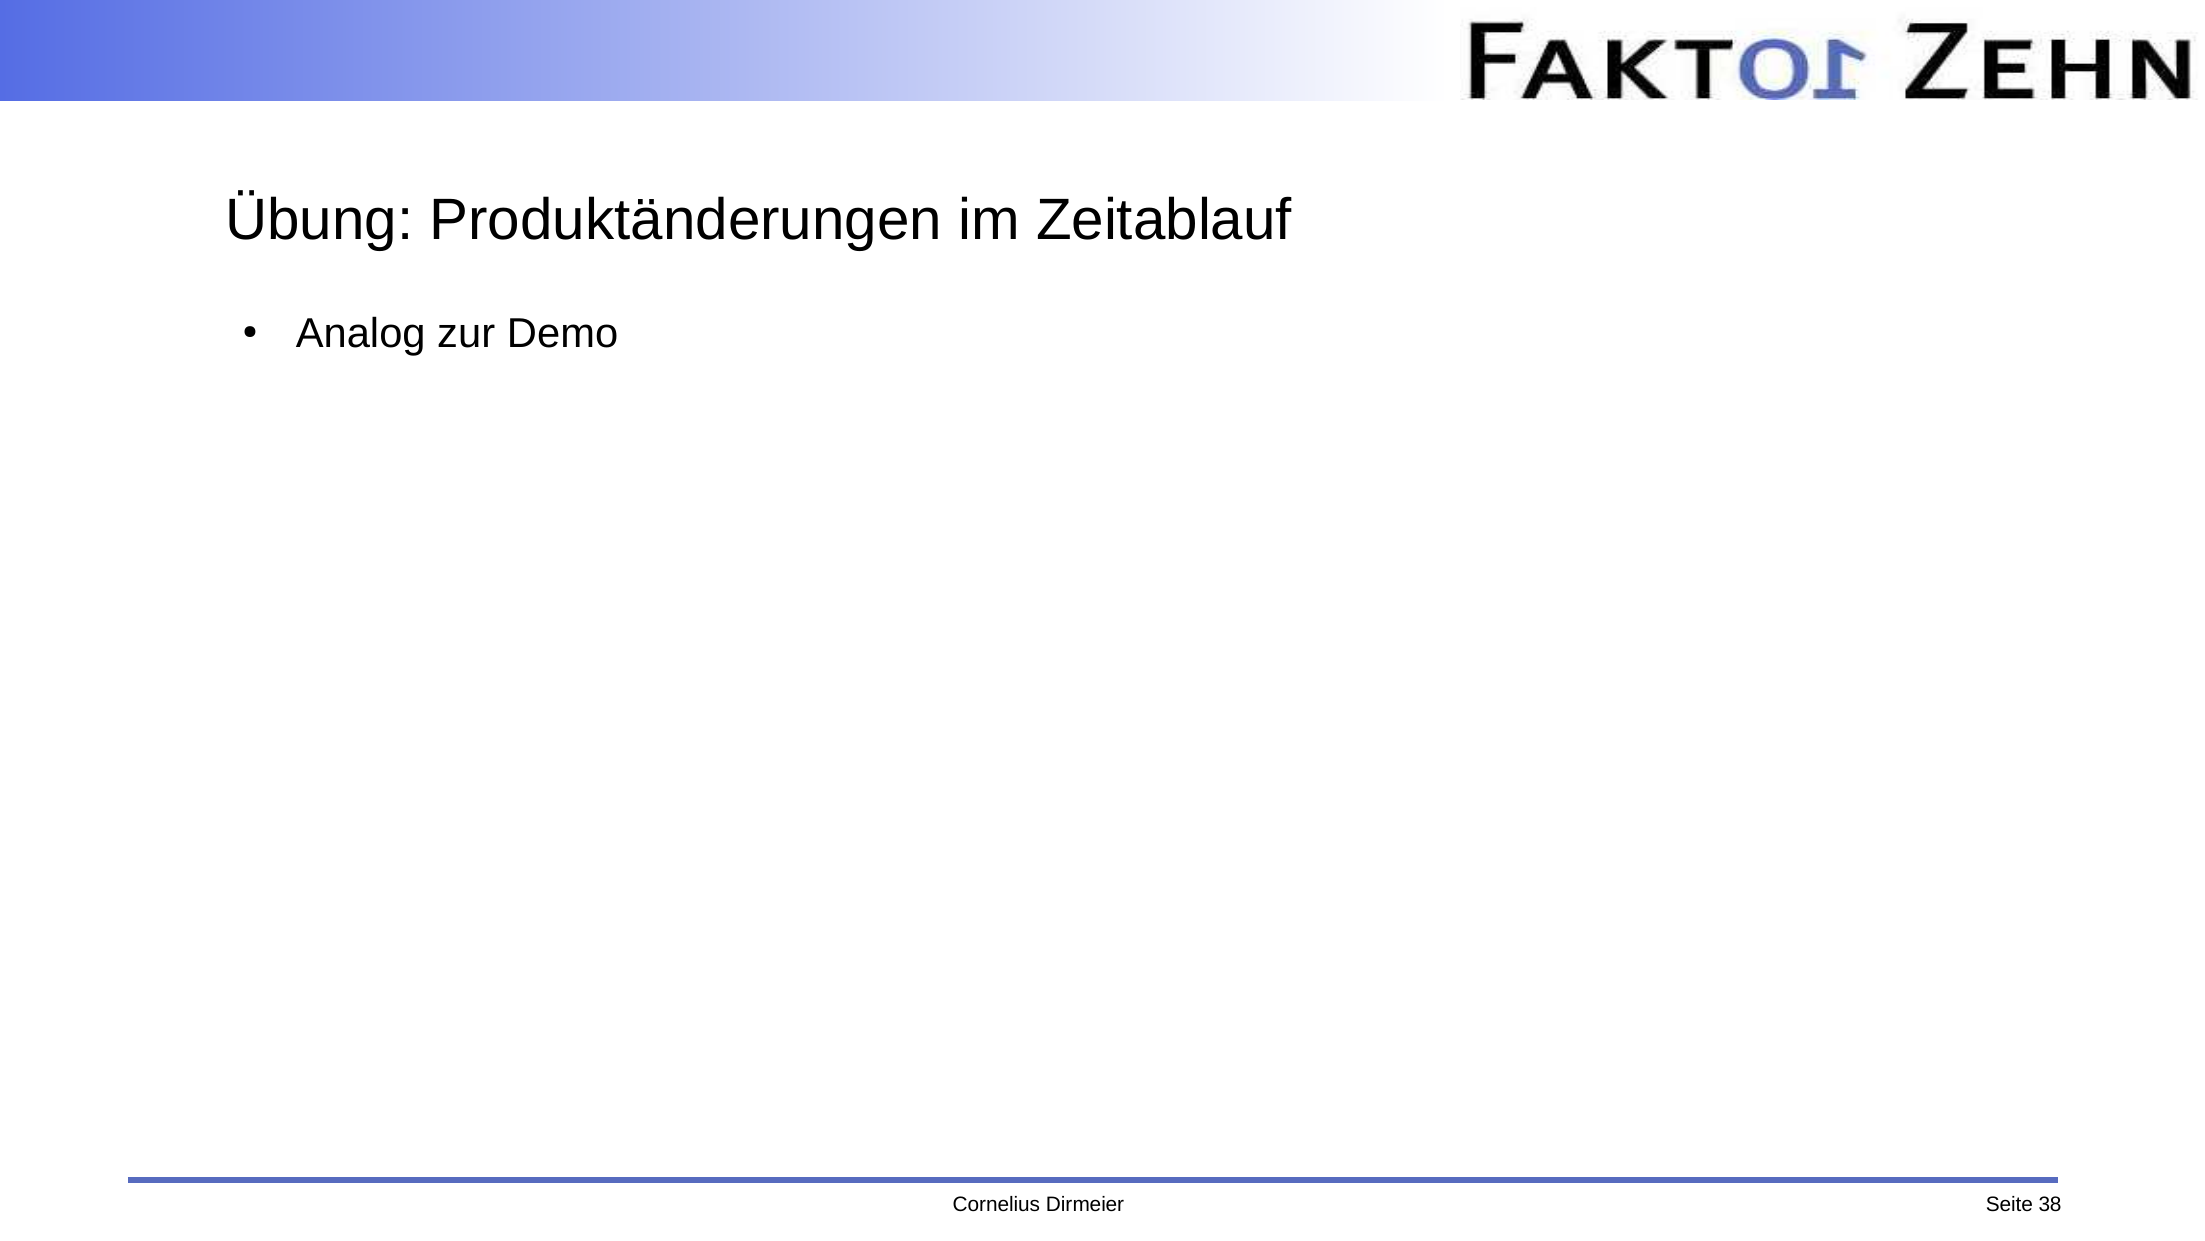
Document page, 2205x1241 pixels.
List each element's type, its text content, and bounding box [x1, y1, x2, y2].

picture [1460, 7, 2202, 100]
title Übung: Produktänderungen im Zeitablauf [225, 142, 2060, 296]
list Analog zur Demo [225, 310, 1981, 1078]
